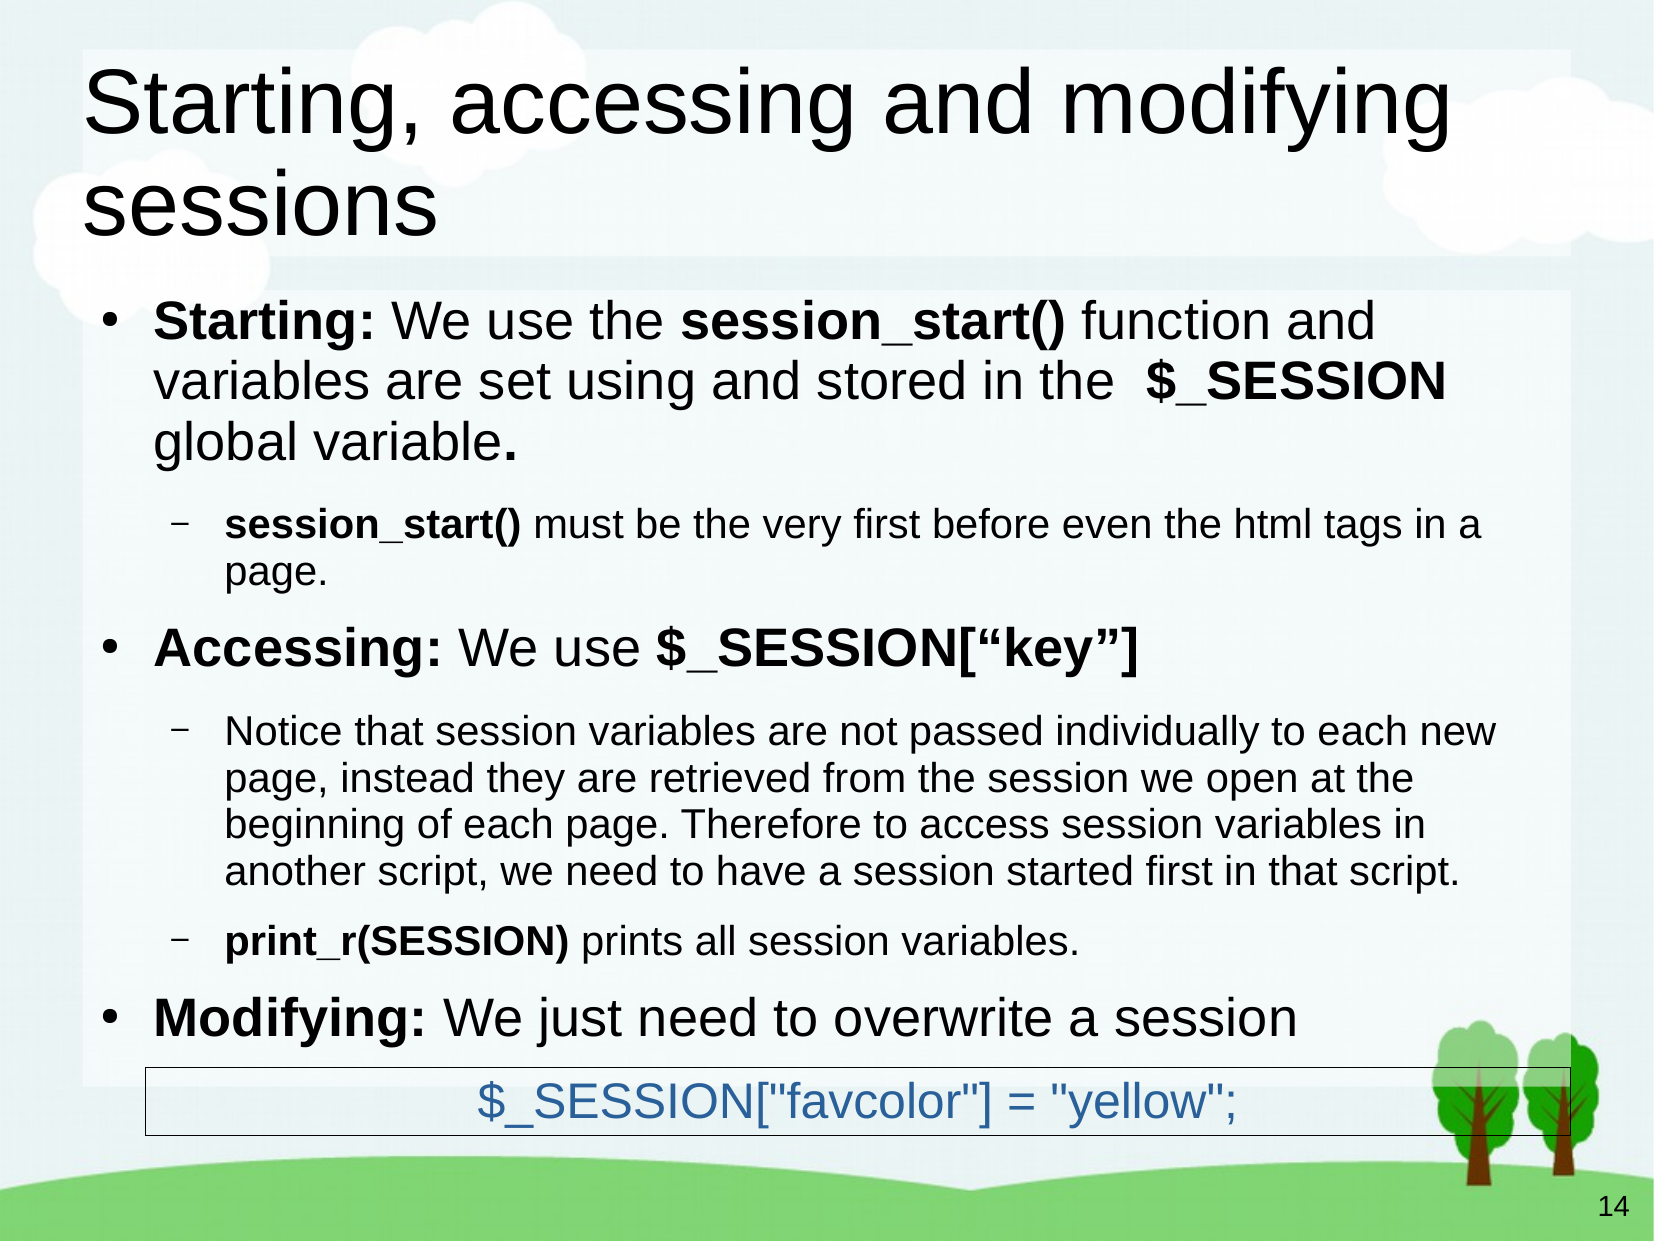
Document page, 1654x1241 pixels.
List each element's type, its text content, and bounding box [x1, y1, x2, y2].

title Starting, accessing and modifying sessions [82, 49, 1571, 257]
table_header $_SESSION["favcolor"] = "yellow"; [146, 1068, 1570, 1135]
picture [0, 0, 1654, 1241]
list Starting: We use the session_start() function and variables are set using and stored in the $_SESSION global variable. session_start() must be the very first before even the html tags in a page. Accessing: We use $_SESSION[“key”] Notice that session variables are not passed individually to each new page, instead they are retrieved from the session we open at the beginning of each page. Therefore to access session variables in another script, we need to have a session started first in that script. print_r(SESSION) prints all session variables. Modifying: We just need to overwrite a session [82, 290, 1571, 1087]
